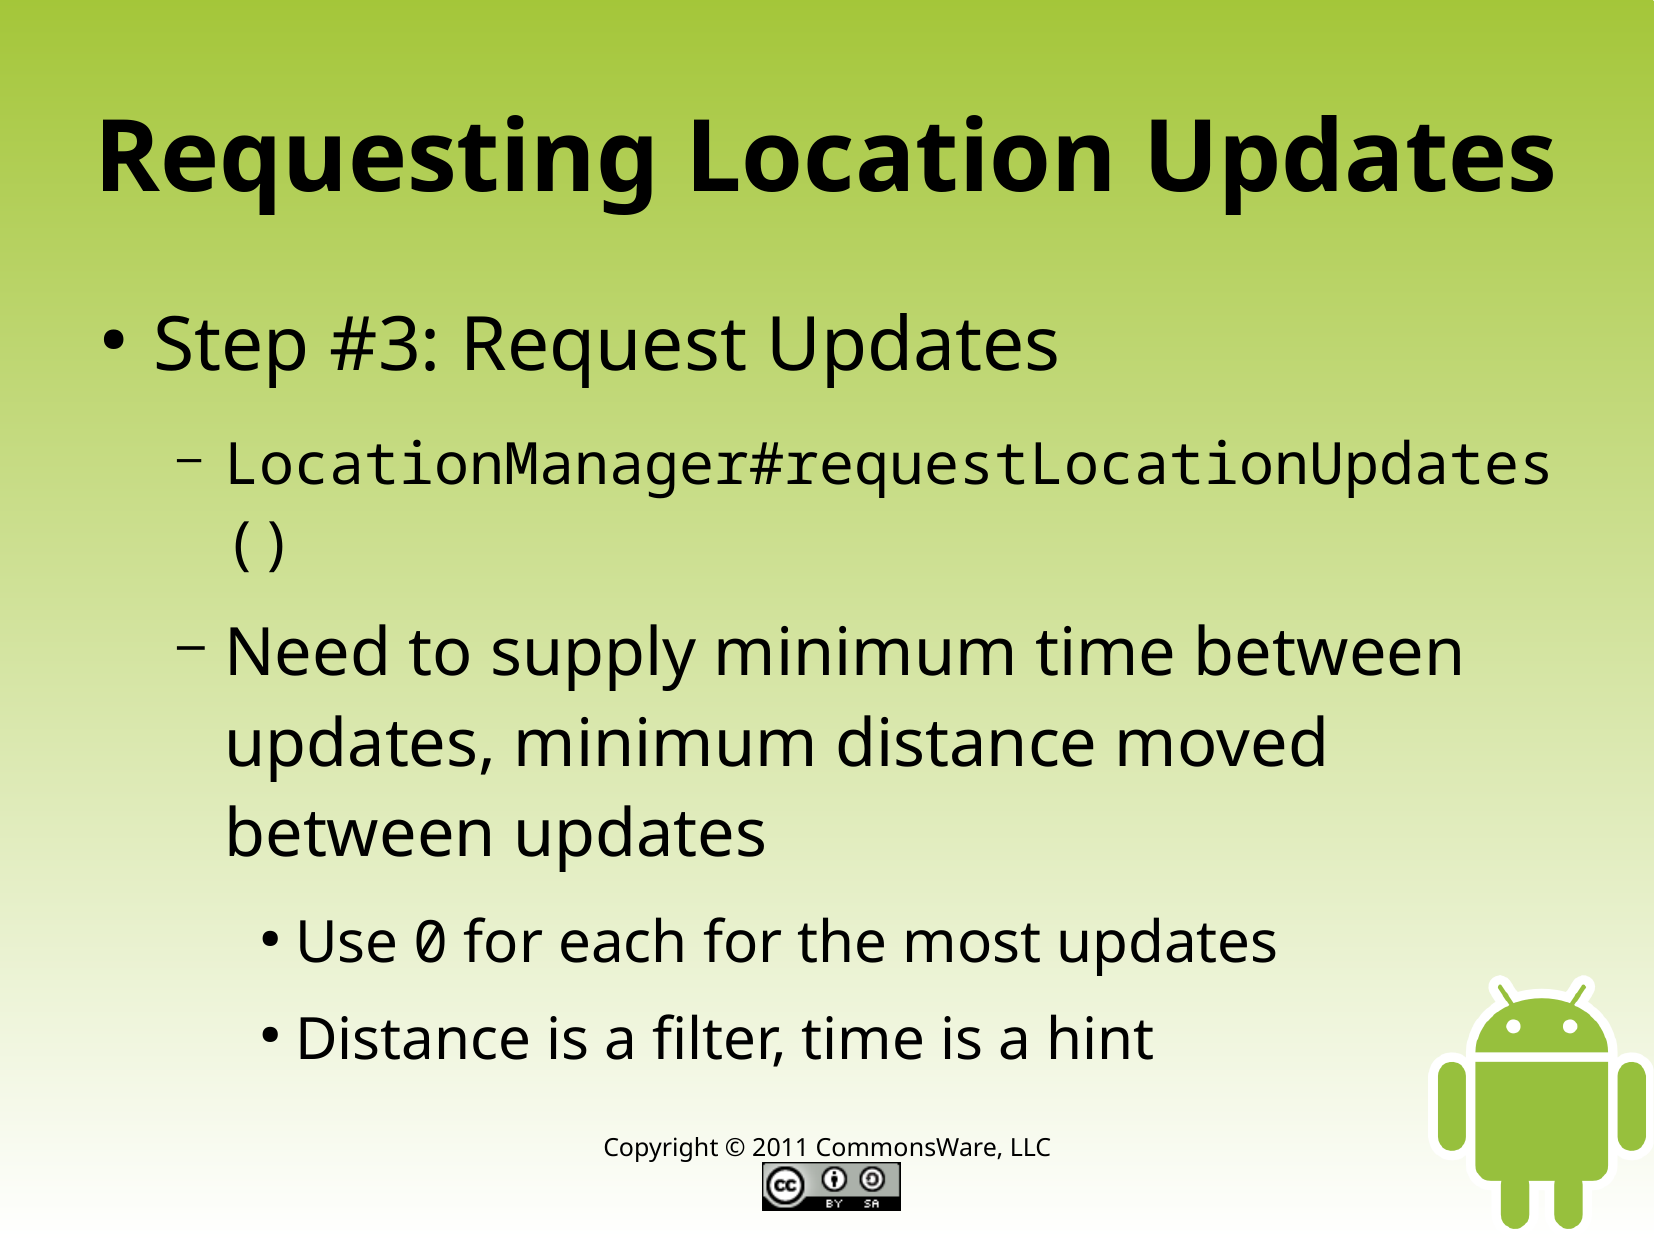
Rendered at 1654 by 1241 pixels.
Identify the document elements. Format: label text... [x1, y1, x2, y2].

list Step #3: Request Updates LocationManager#requestLocationUpdates() Need to supply minimum time between updates, minimum distance moved between updates Use 0 for each for the most updates Distance is a filter, time is a hint [82, 290, 1571, 1094]
title Requesting Location Updates [82, 49, 1571, 257]
picture [1428, 975, 1654, 1238]
picture [762, 1162, 901, 1211]
